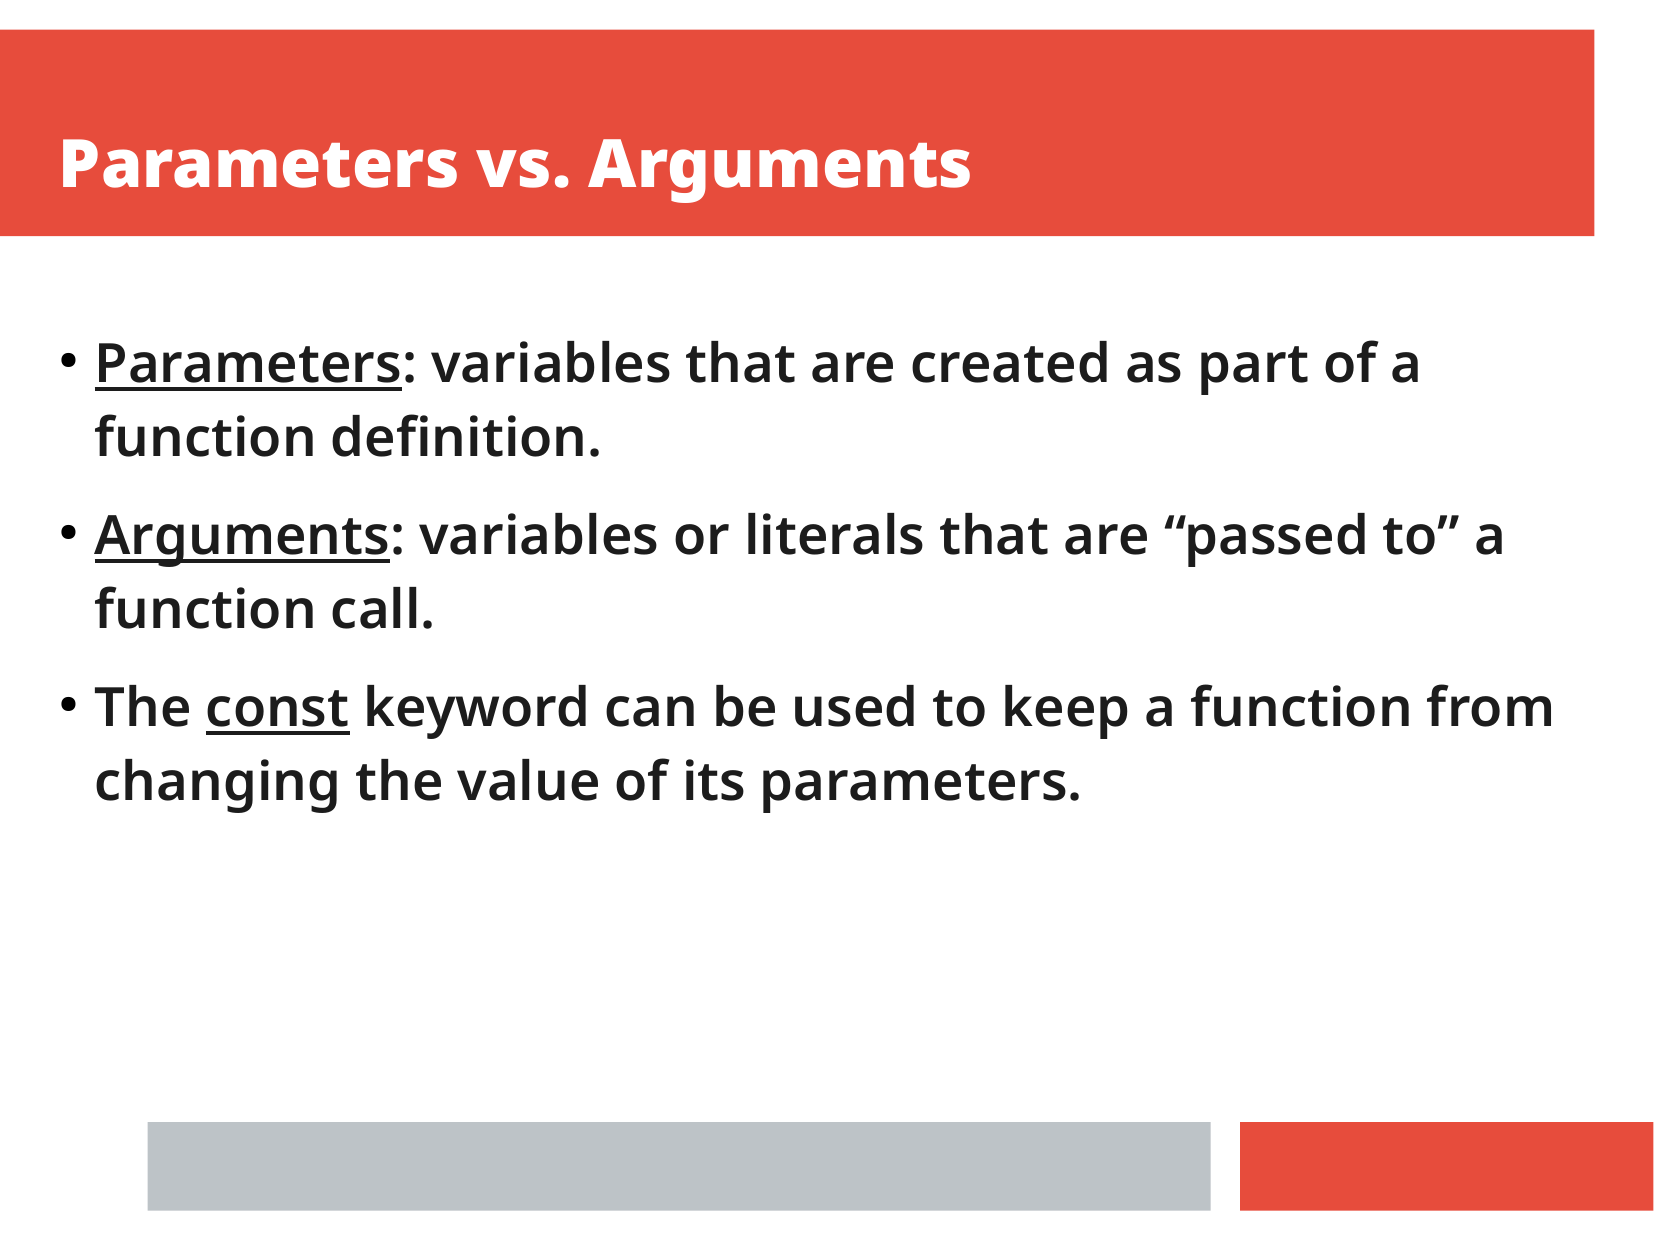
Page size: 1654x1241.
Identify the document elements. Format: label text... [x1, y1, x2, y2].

title Parameters vs. Arguments [59, 59, 1595, 207]
list Parameters: variables that are created as part of a function definition. Arguments: variables or literals that are “passed to” a function call. The const keyword can be used to keep a function from changing the value of its parameters. [59, 324, 1565, 1093]
